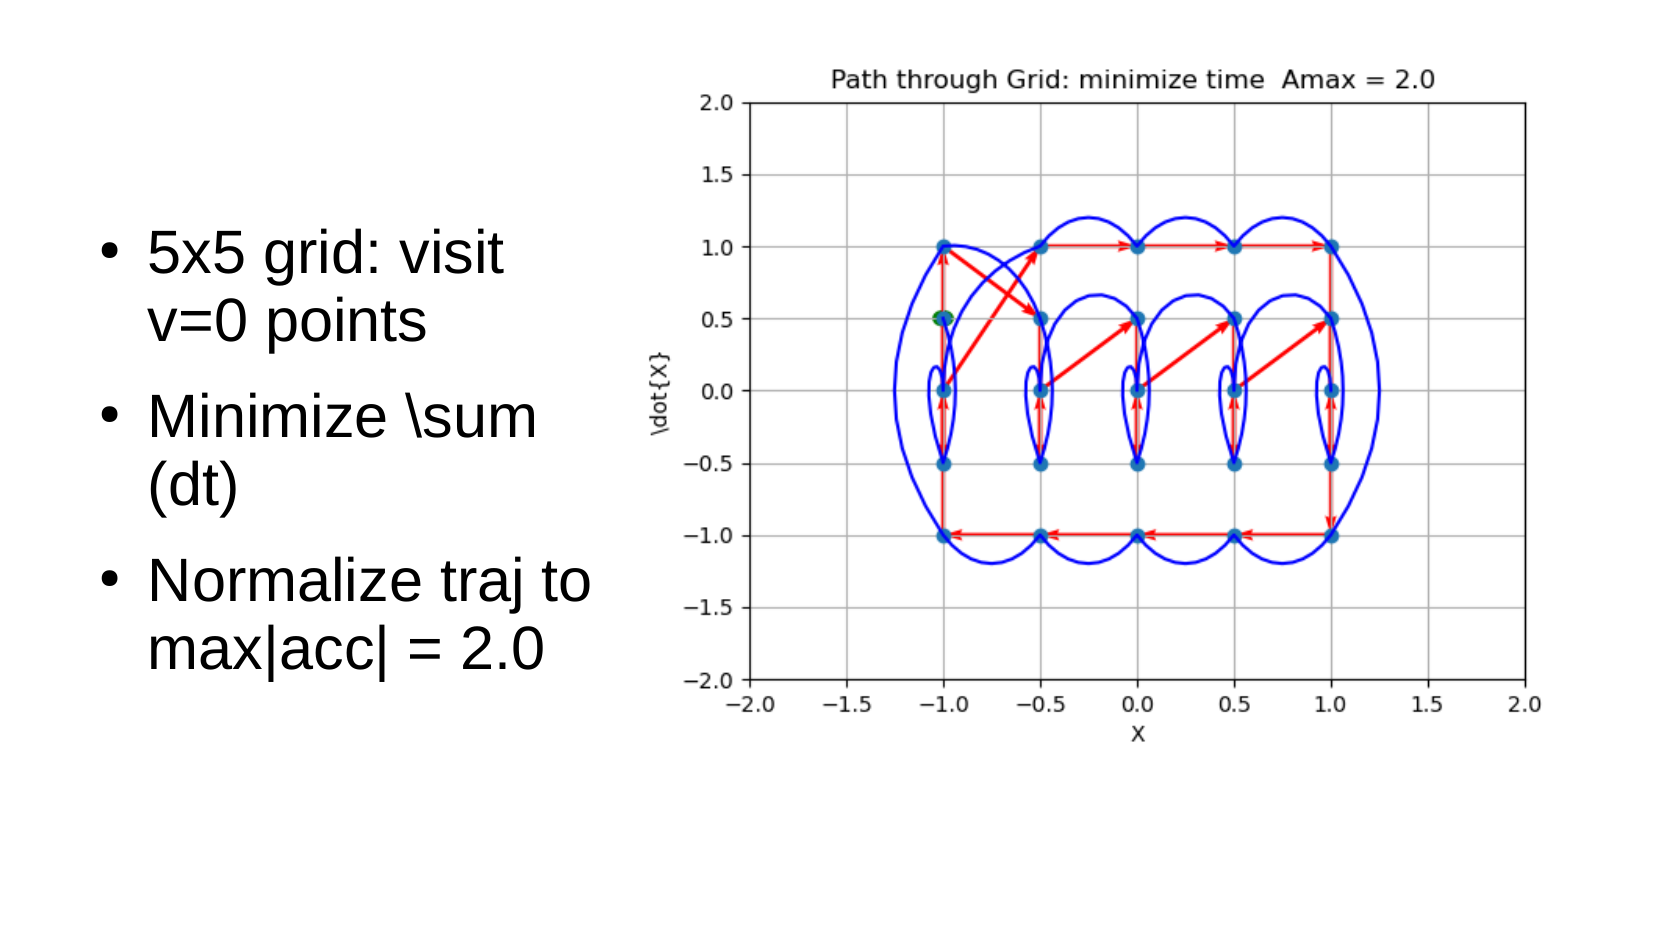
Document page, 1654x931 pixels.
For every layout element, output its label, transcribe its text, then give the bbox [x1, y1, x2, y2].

list 5x5 grid: visit v=0 points Minimize \sum (dt) Normalize traj to max|acc| = 2.0 [82, 217, 601, 758]
picture [637, 37, 1575, 759]
